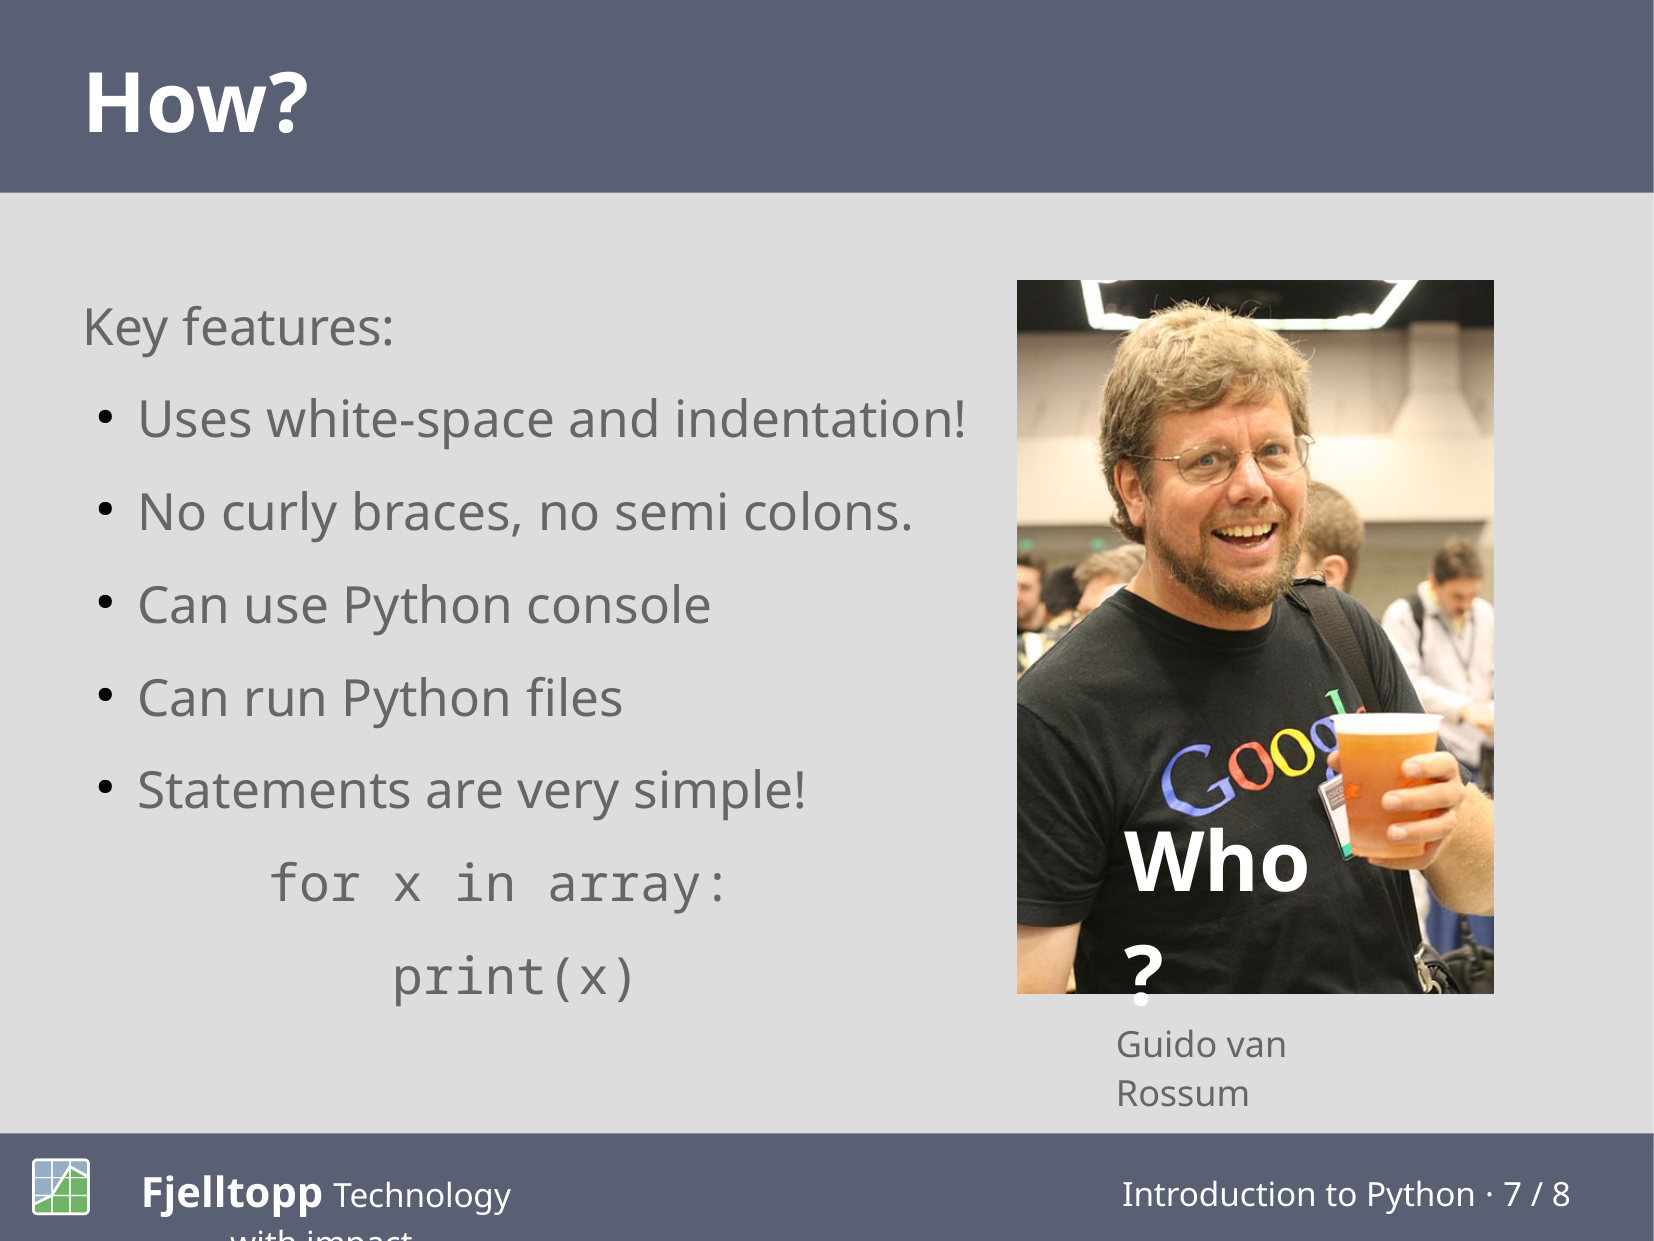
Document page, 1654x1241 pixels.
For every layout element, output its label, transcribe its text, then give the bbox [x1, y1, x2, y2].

list Key features: Uses white-space and indentation! No curly braces, no semi colons. Can use Python console Can run Python files Statements are very simple! for x in array: print(x) [82, 290, 1571, 1010]
picture [1017, 280, 1494, 994]
text_box Guido van Rossum [1115, 1018, 1405, 1118]
title How? [82, 47, 1264, 152]
title Who? [1124, 864, 1326, 969]
